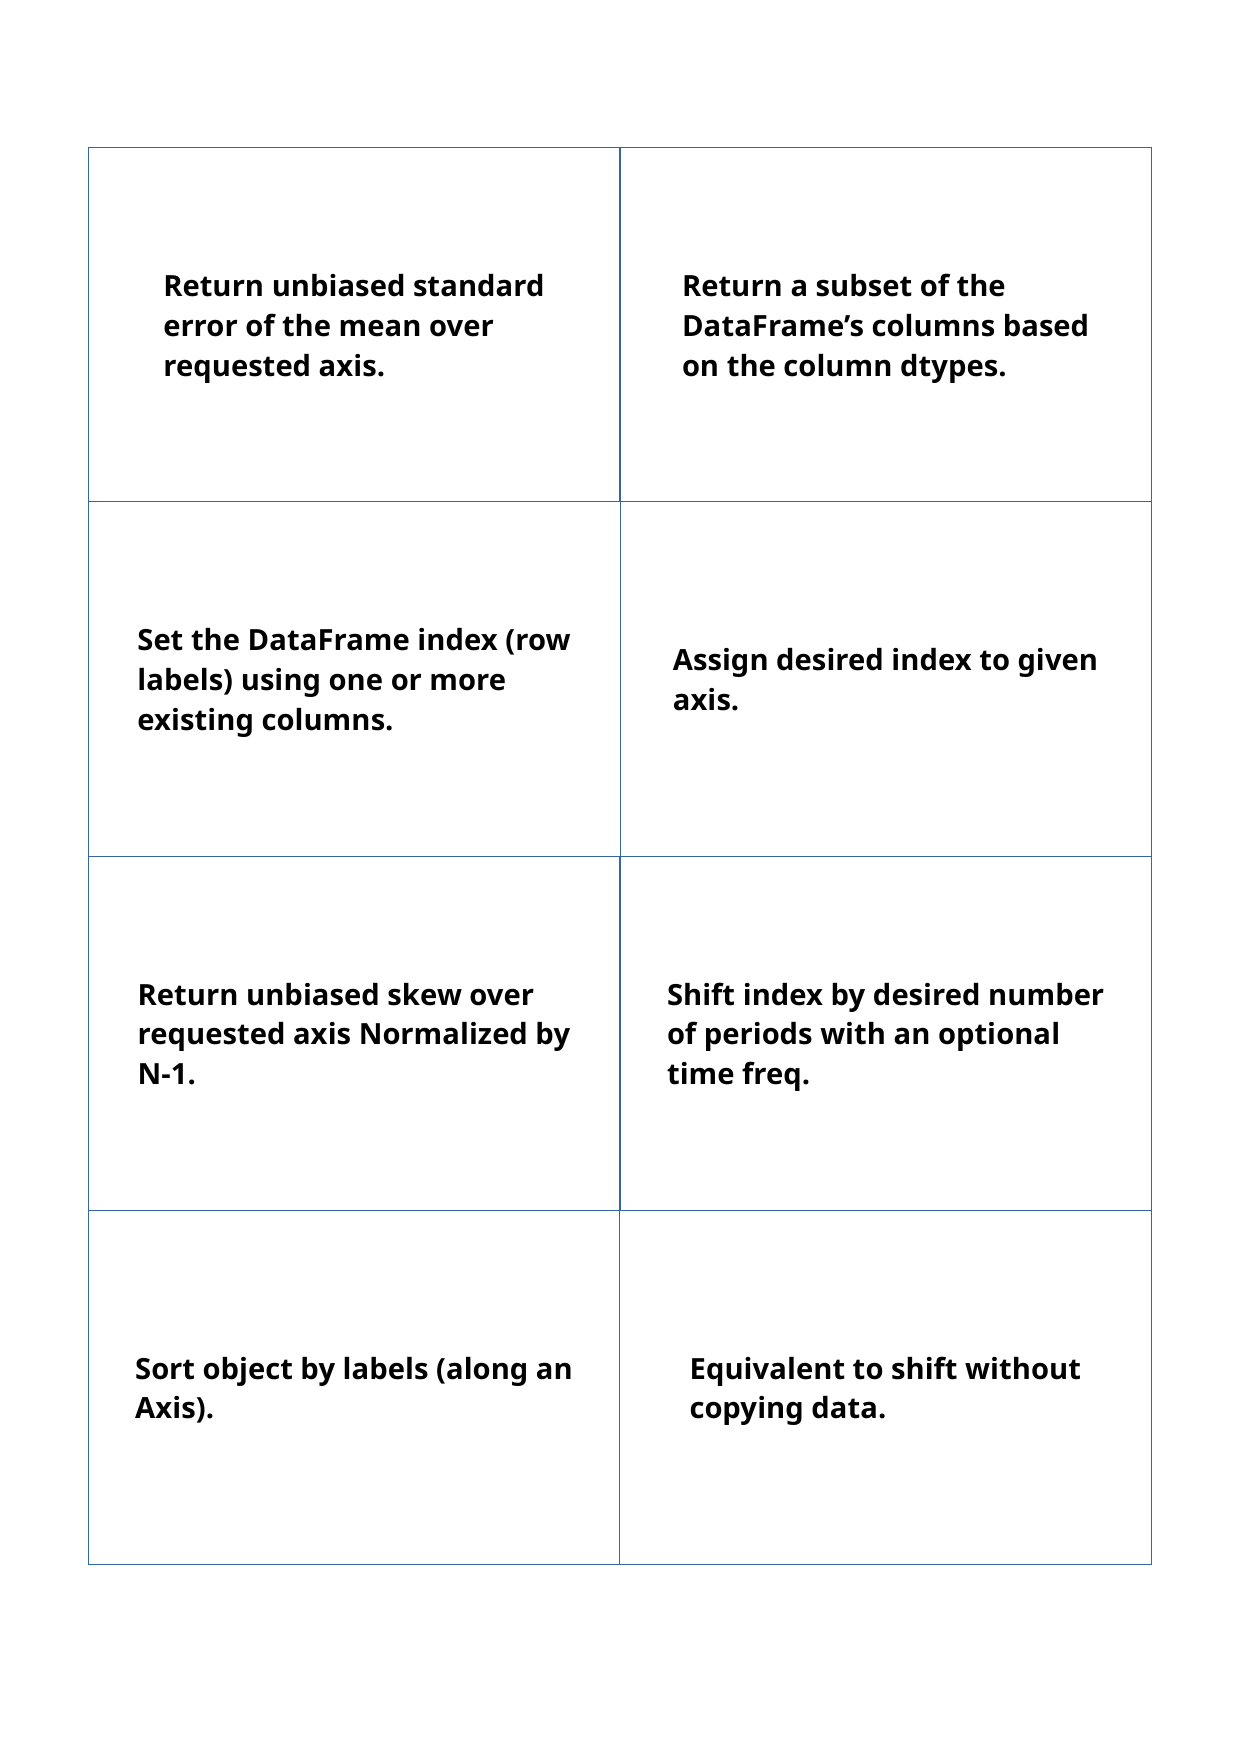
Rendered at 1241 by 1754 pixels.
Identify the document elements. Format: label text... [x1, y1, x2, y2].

text_box Shift index by desired number of periods with an optional time freq. [620, 856, 1152, 1210]
text_box Return a subset of the DataFrame’s columns based on the column dtypes. [620, 147, 1152, 501]
text_box Return unbiased standard error of the mean over requested axis. [88, 147, 620, 501]
text_box Return unbiased skew over requested axis Normalized by N-1. [88, 856, 620, 1210]
text_box Assign desired index to given axis. [620, 501, 1152, 856]
text_box Sort object by labels (along an Axis). [88, 1210, 619, 1565]
text_box Set the DataFrame index (row labels) using one or more existing columns. [88, 501, 620, 856]
text_box Equivalent to shift without copying data. [619, 1210, 1152, 1565]
